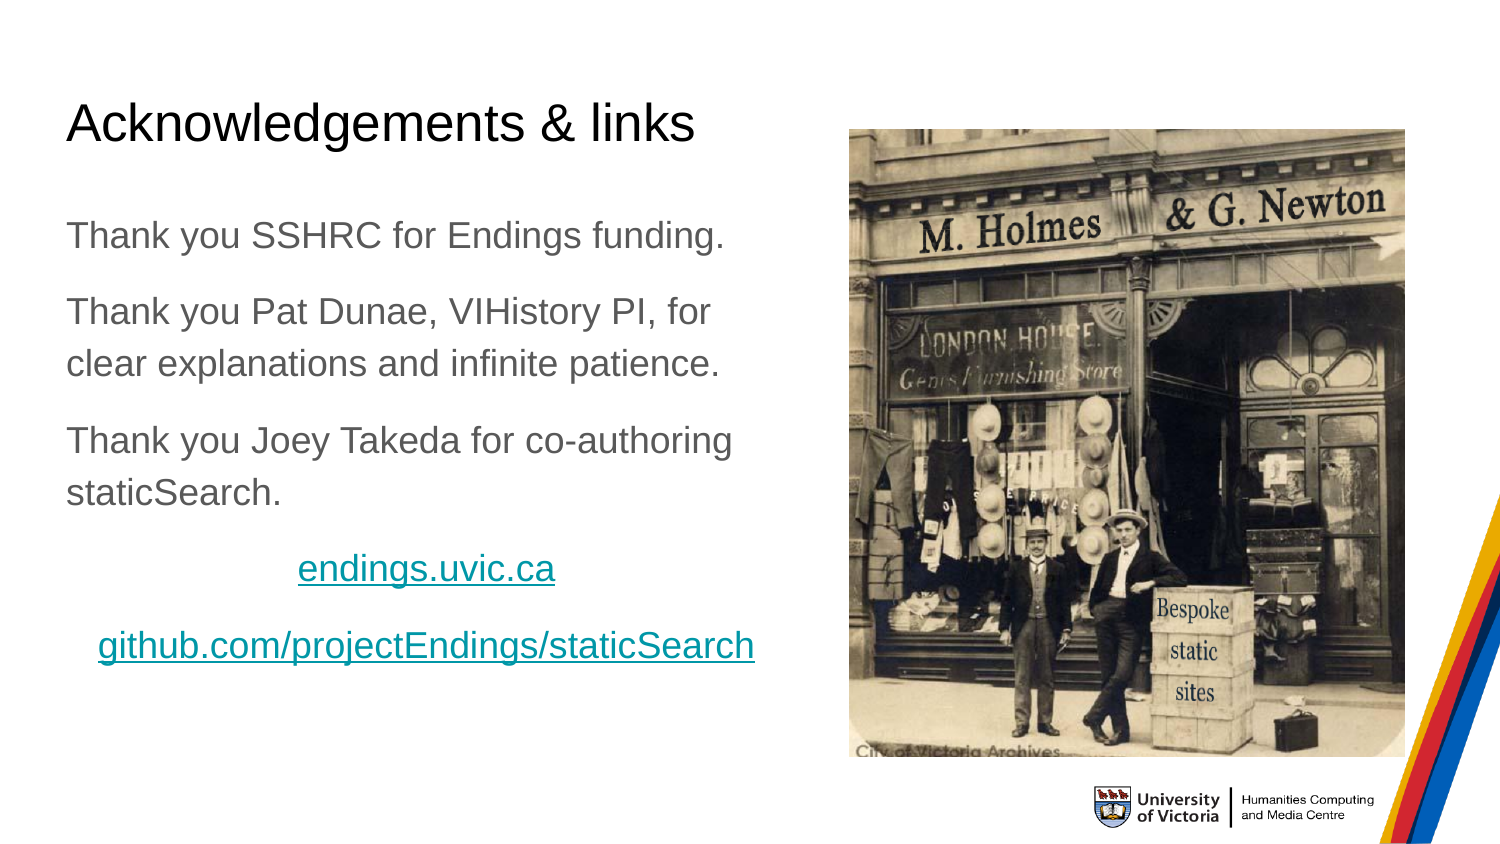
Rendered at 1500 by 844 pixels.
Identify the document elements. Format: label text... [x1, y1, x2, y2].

list Thank you SSHRC for Endings funding. Thank you Pat Dunae, VIHistory PI, for clear explanations and infinite patience. Thank you Joey Takeda for co-authoring staticSearch. endings.uvic.ca github.com/projectEndings/staticSearch [51, 189, 802, 750]
title Acknowledgements & links [51, 72, 840, 167]
picture [849, 129, 1500, 844]
